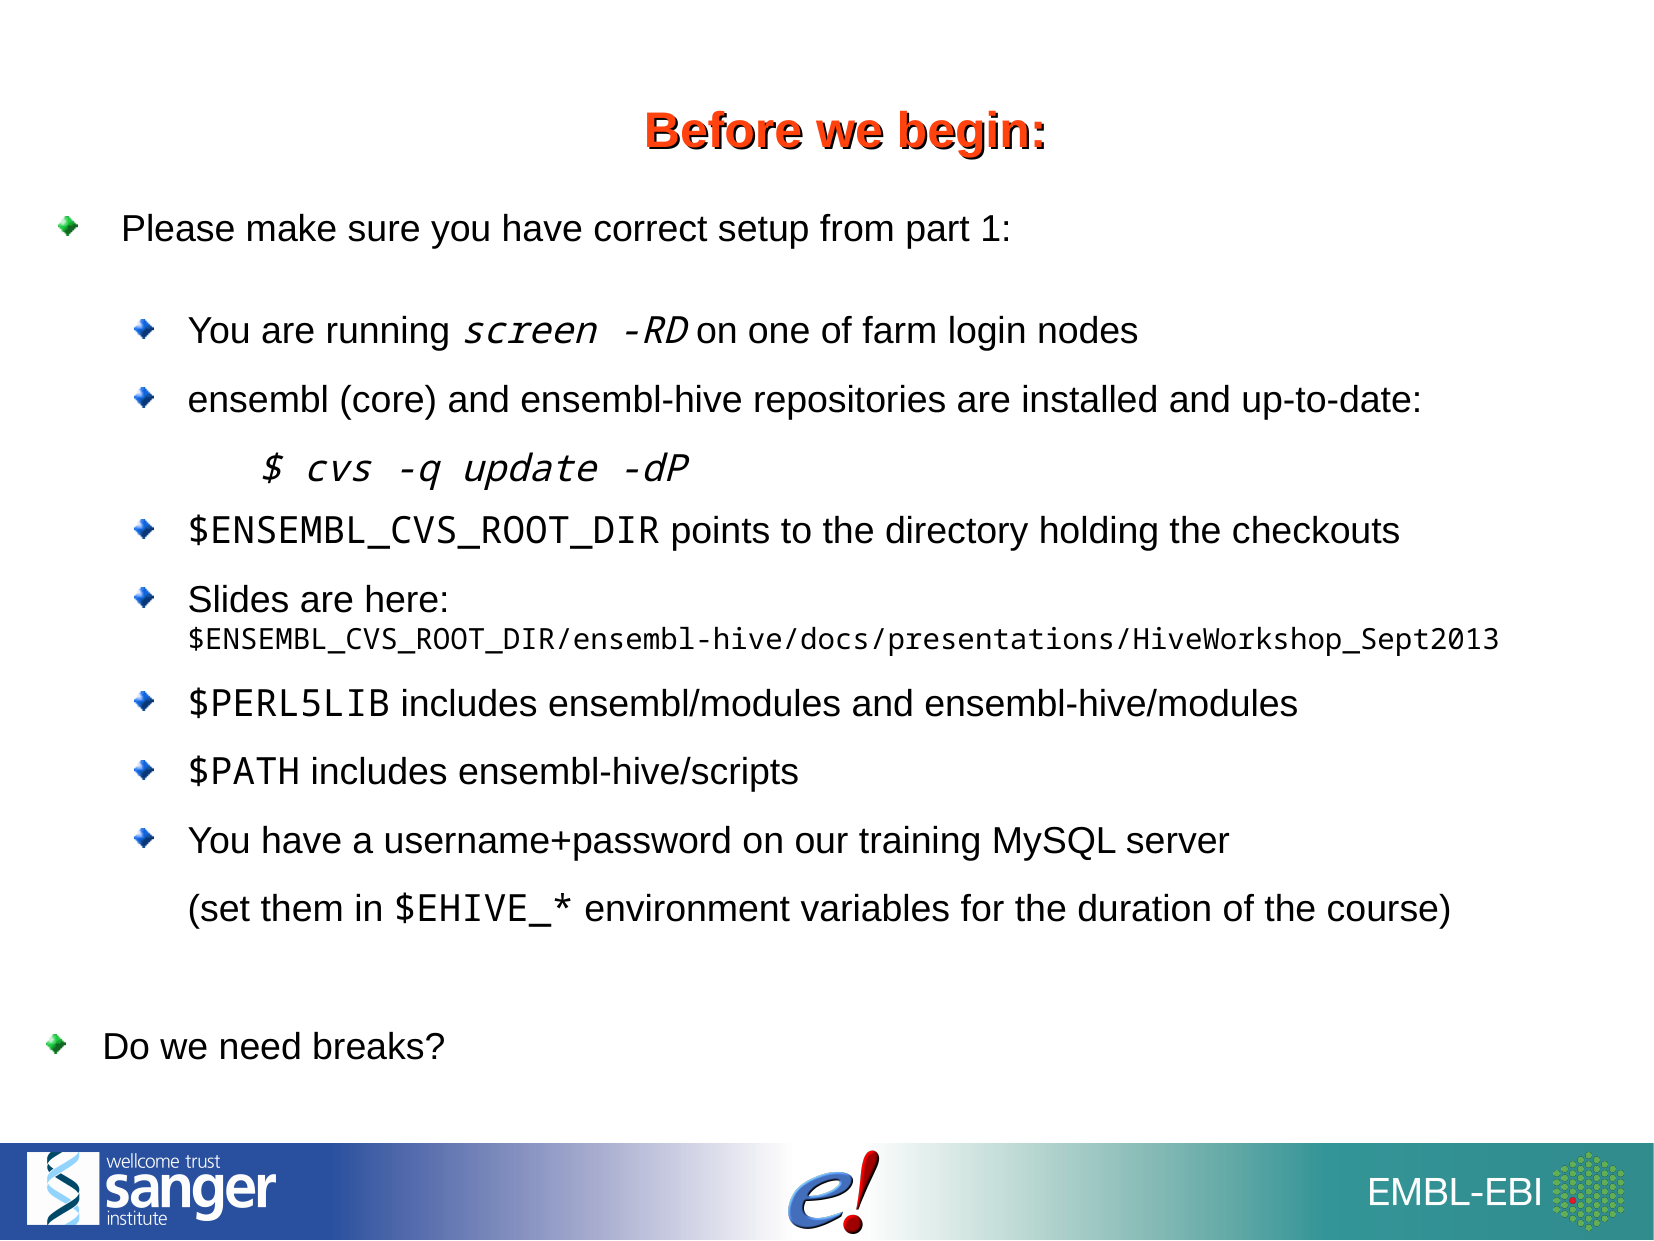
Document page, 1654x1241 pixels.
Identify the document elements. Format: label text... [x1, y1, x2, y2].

picture [0, 1143, 1654, 1240]
list Please make sure you have correct setup from part 1: You are running screen -RD on one of farm login nodes ensembl (core) and ensembl-hive repositories are installed and up-to-date: $ cvs -q update -dP $ENSEMBL_CVS_ROOT_DIR points to the directory holding the checkouts Slides are here: $ENSEMBL_CVS_ROOT_DIR/ensembl-hive/docs/presentations/HiveWorkshop_Sept2013 $PERL5LIB includes ensembl/modules and ensembl-hive/modules $PATH includes ensembl-hive/scripts You have a username+password on our training MySQL server (set them in $EHIVE_* environment variables for the duration of the course) Do we need breaks? [30, 188, 1584, 1147]
title Before we begin: [82, 49, 1571, 173]
